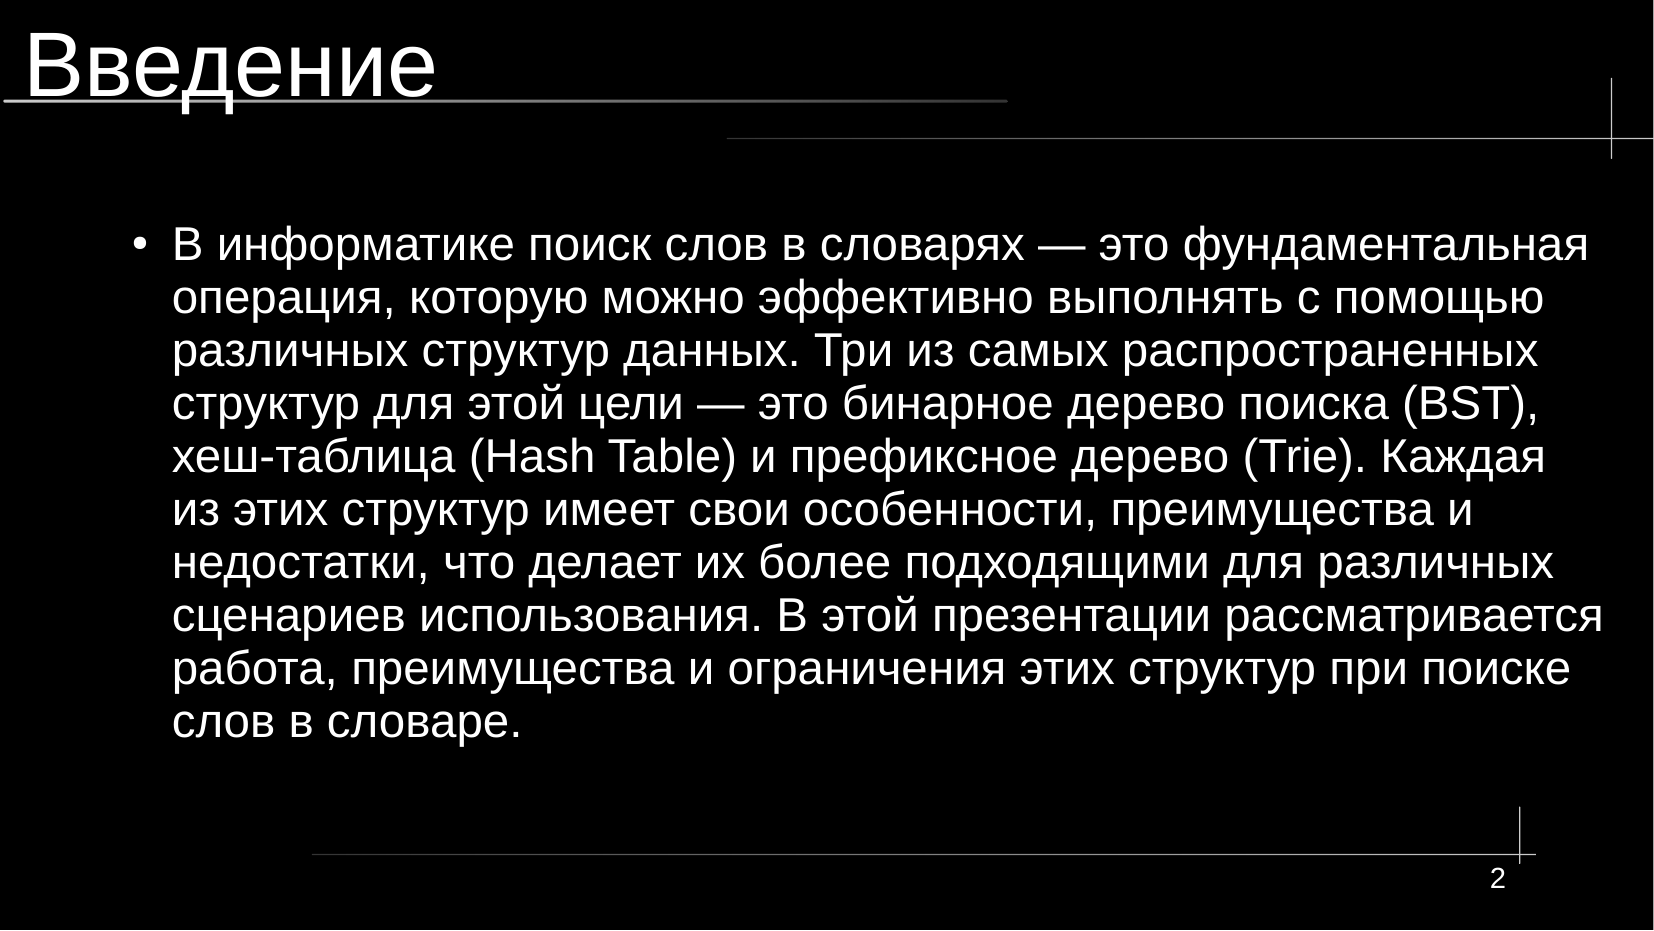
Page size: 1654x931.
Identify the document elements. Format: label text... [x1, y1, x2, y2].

list В информатике поиск слов в словарях — это фундаментальная операция, которую можно эффективно выполнять с помощью различных структур данных. Три из самых распространенных структур для этой цели — это бинарное дерево поиска (BST), хеш-таблица (Hash Table) и префиксное дерево (Trie). Каждая из этих структур имеет свои особенности, преимущества и недостатки, что делает их более подходящими для различных сценариев использования. В этой презентации рассматривается работа, преимущества и ограничения этих структур при поиске слов в словаре. [118, 217, 1607, 758]
title Введение [23, 11, 1589, 119]
